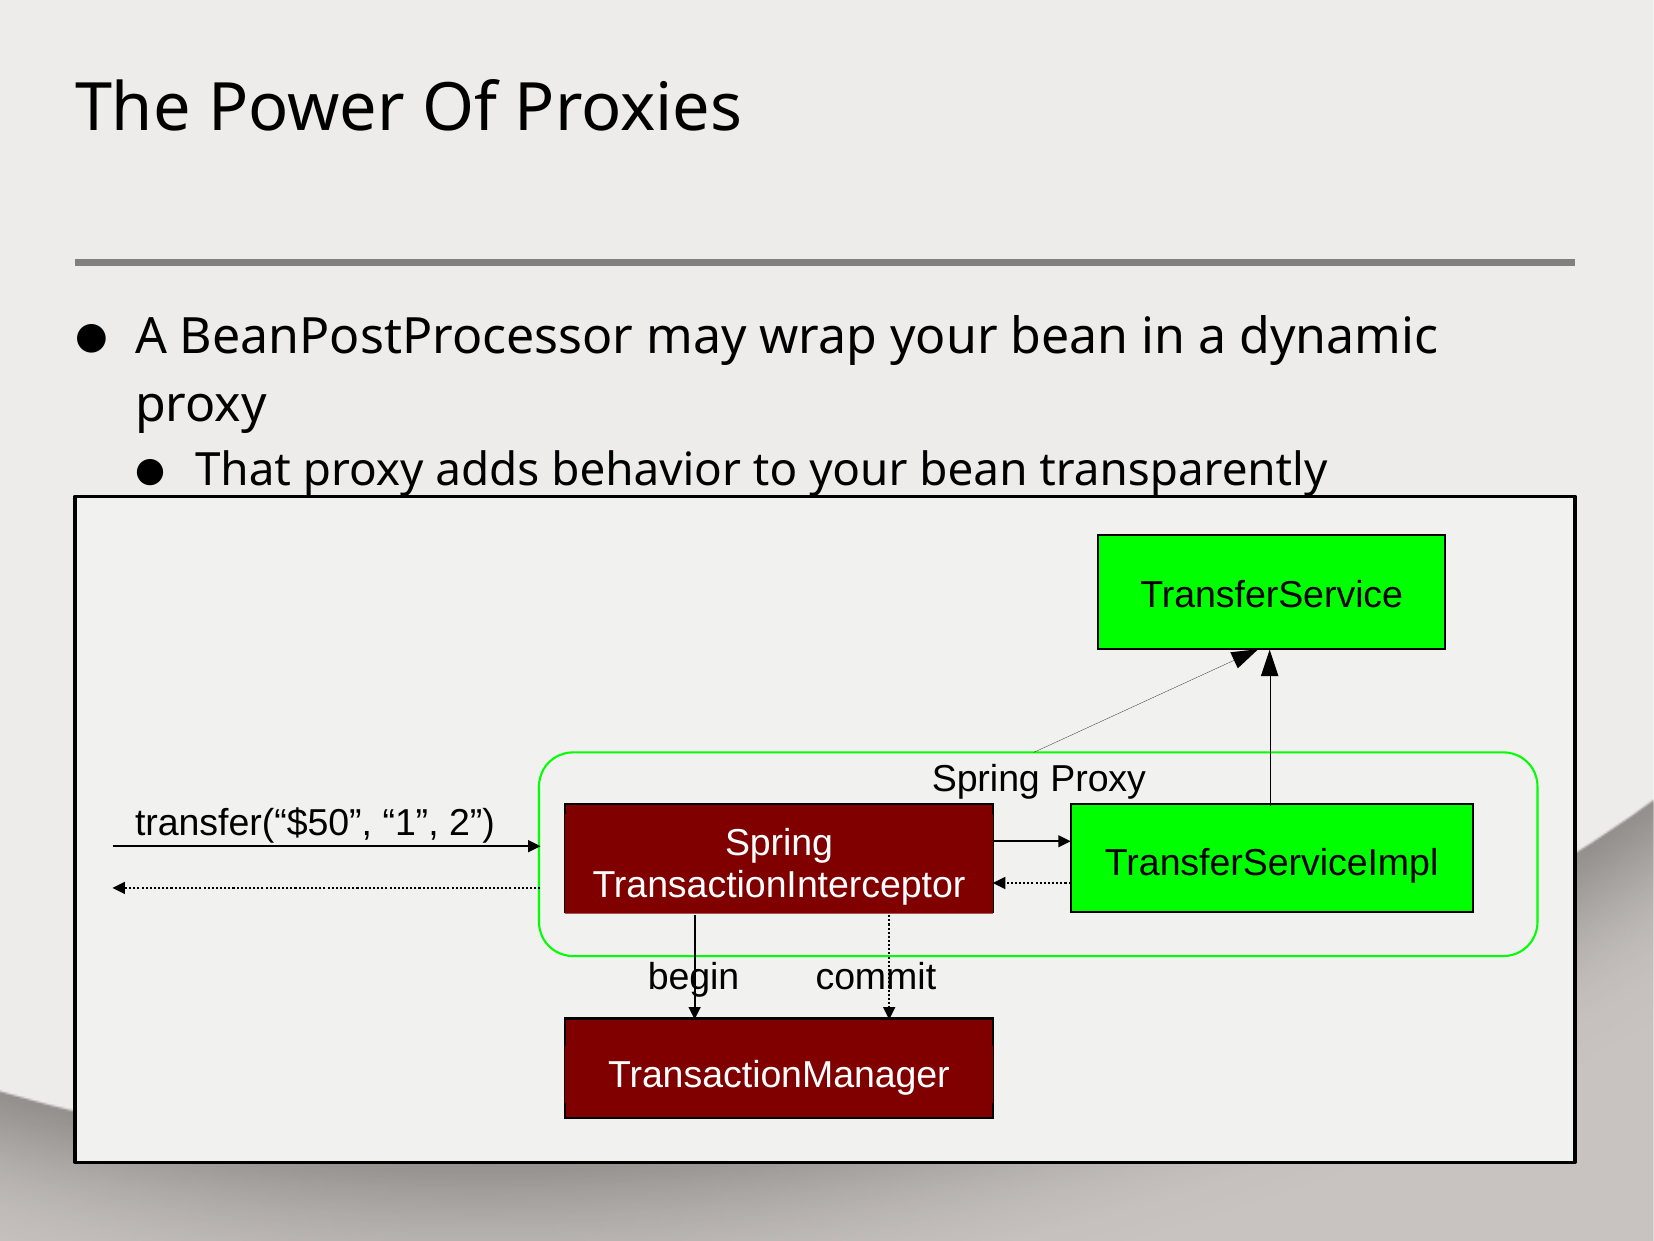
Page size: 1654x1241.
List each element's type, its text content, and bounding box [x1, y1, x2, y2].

text_box [75, 496, 1576, 1163]
text_box Spring TransactionInterceptor [564, 814, 993, 914]
text_box commit [800, 948, 952, 1006]
text_box TransactionManager [564, 1045, 993, 1104]
picture [0, 0, 1654, 1241]
text_box TransferService [1098, 565, 1446, 624]
title The Power Of Proxies [75, 75, 1576, 226]
text_box Spring Proxy [786, 750, 1292, 808]
text_box begin [633, 948, 755, 1006]
text_box TransferServiceImpl [1070, 833, 1473, 892]
list A BeanPostProcessor may wrap your bean in a dynamic proxy That proxy adds behavior to your bean transparently [75, 300, 1576, 496]
text_box transfer(“$50”, “1”, 2”) [120, 847, 511, 852]
text_box transfer(“$50”, “1”, 2”) [120, 794, 511, 845]
